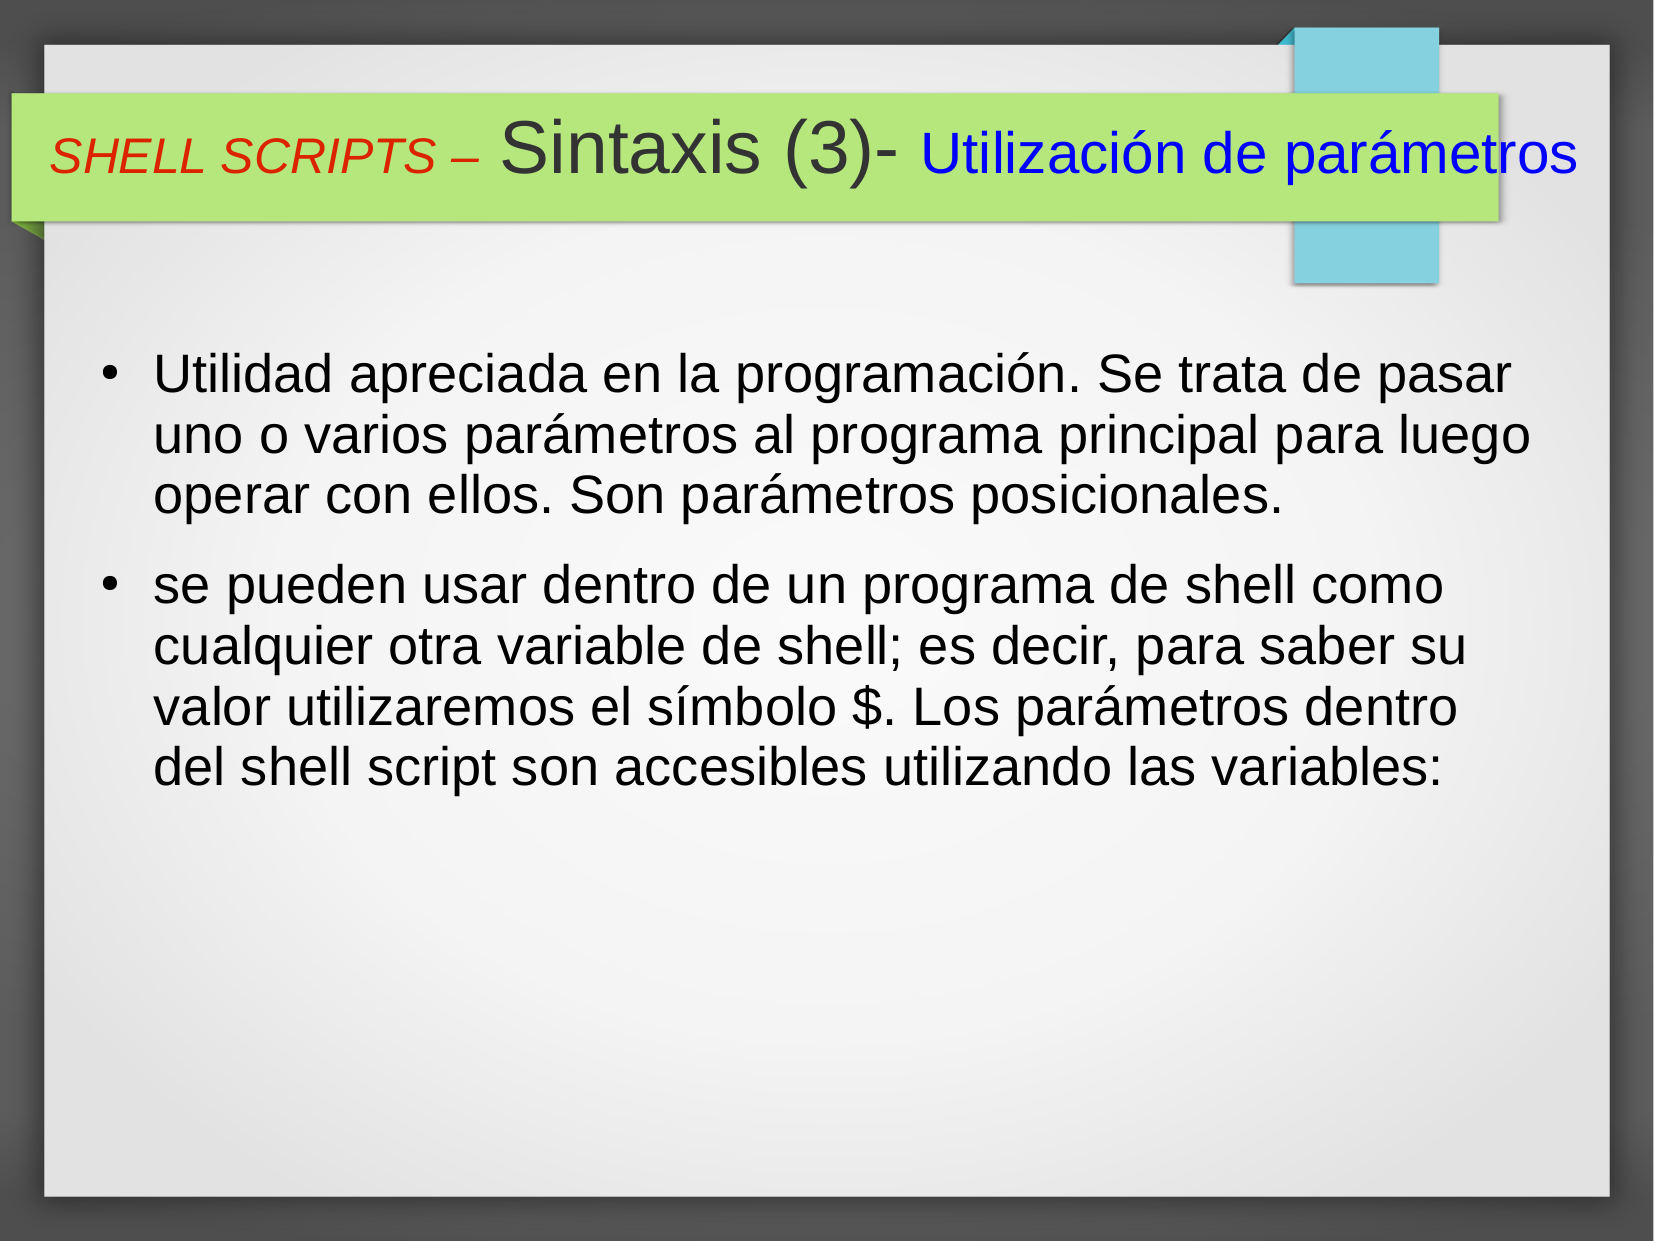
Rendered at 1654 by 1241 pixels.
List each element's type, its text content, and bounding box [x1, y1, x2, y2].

picture [0, 0, 1654, 1241]
title SHELL SCRIPTS – Sintaxis (3)- Utilización de parámetros [35, 94, 1595, 201]
list Utilidad apreciada en la programación. Se trata de pasar uno o varios parámetros al programa principal para luego operar con ellos. Son parámetros posicionales. se pueden usar dentro de un programa de shell como cualquier otra variable de shell; es decir, para saber su valor utilizaremos el símbolo $. Los parámetros dentro del shell script son accesibles utilizando las variables: [82, 343, 1538, 1063]
